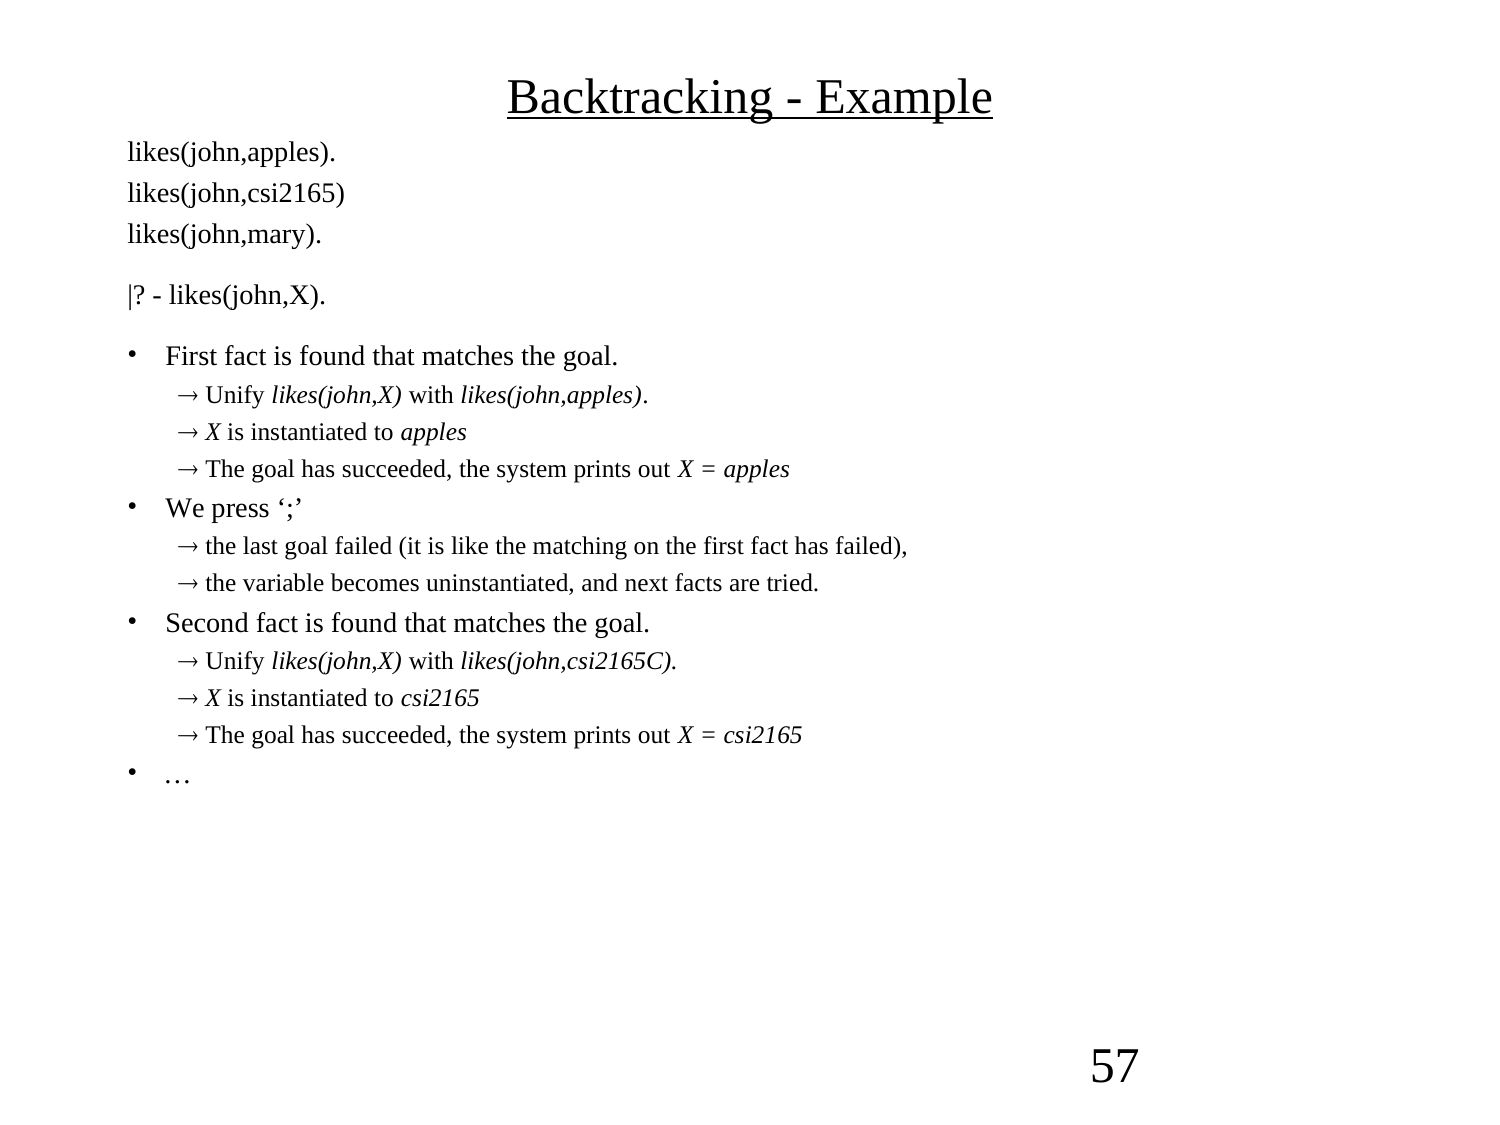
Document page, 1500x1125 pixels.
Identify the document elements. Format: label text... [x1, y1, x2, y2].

list likes(john,apples). likes(john,csi2165) likes(john,mary). |? - likes(john,X). First fact is found that matches the goal.  Unify likes(john,X) with likes(john,apples).  X is instantiated to apples  The goal has succeeded, the system prints out X = apples We press ‘;’  the last goal failed (it is like the matching on the first fact has failed),  the variable becomes uninstantiated, and next facts are tried. Second fact is found that matches the goal.  Unify likes(john,X) with likes(john,csi2165C).  X is instantiated to csi2165  The goal has succeeded, the system prints out X = csi2165 … [112, 125, 1388, 801]
title Backtracking - Example [112, 0, 1388, 125]
